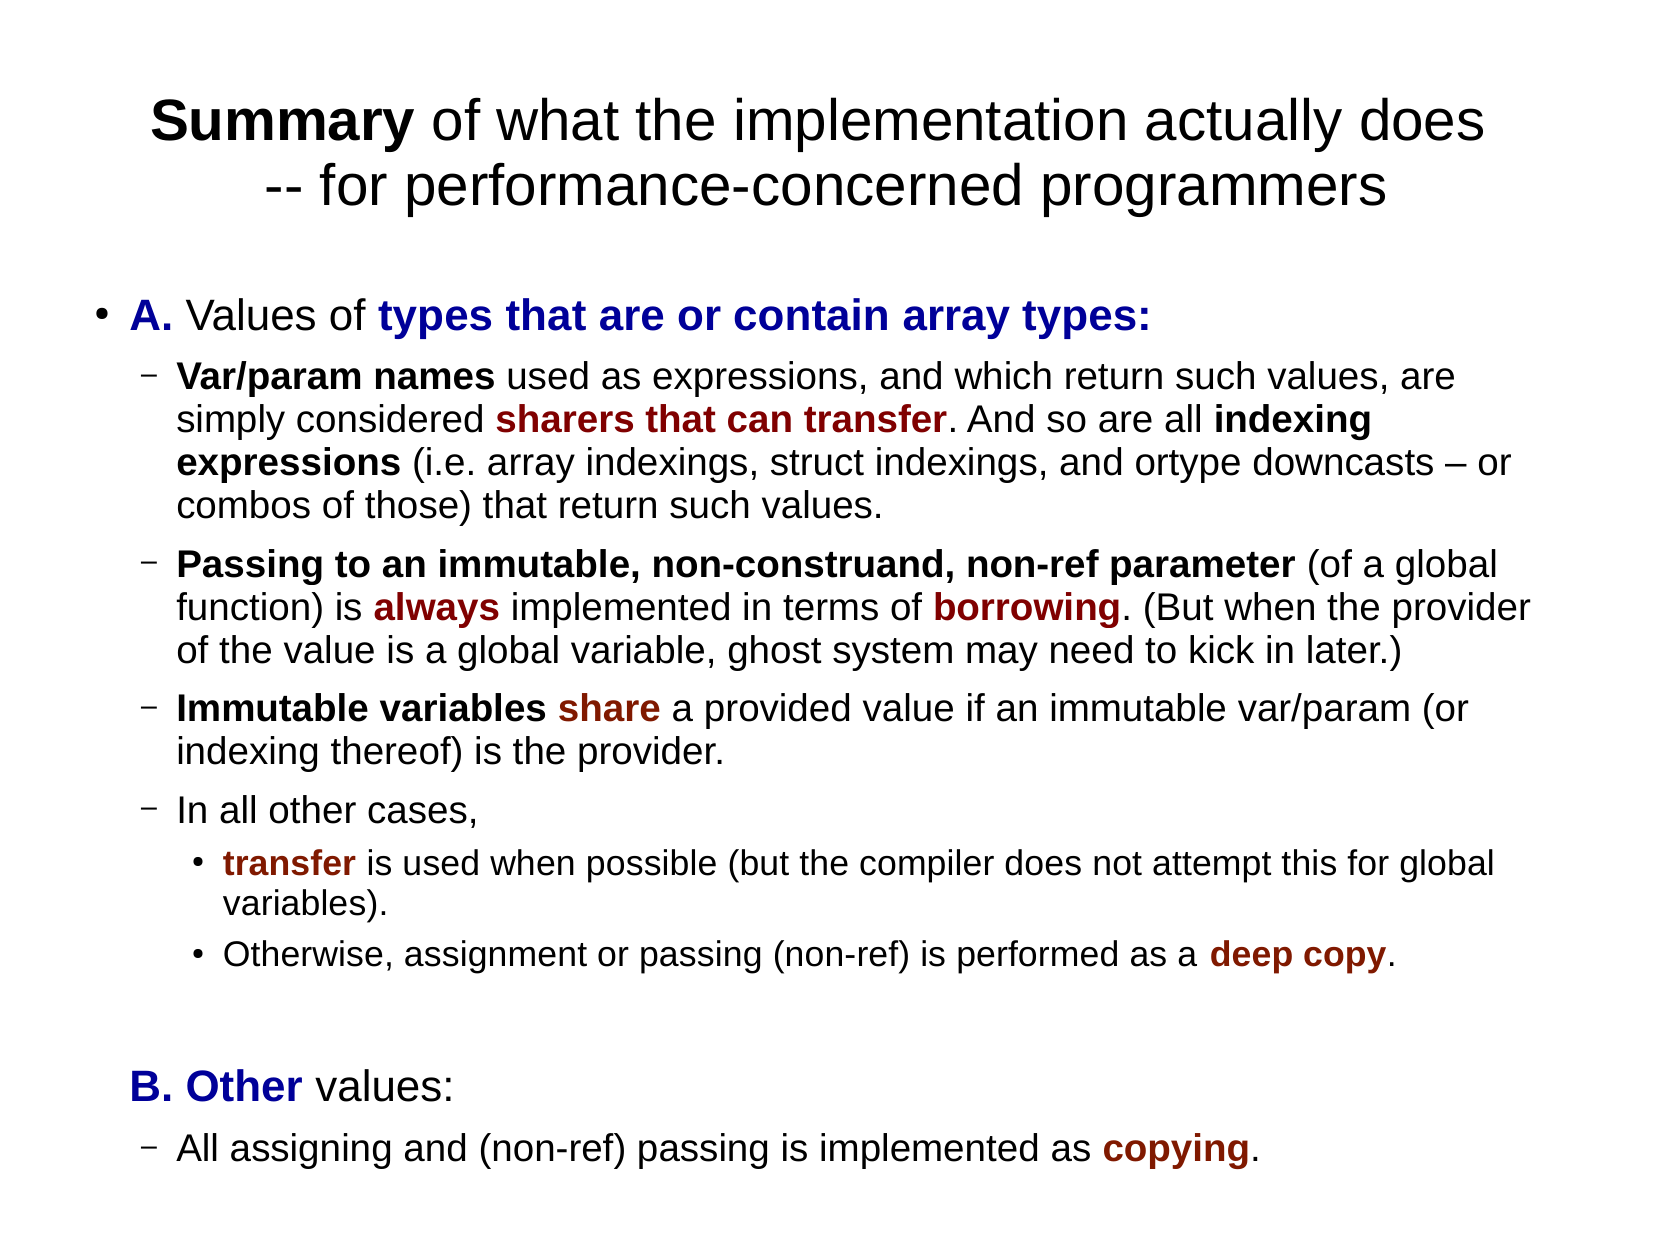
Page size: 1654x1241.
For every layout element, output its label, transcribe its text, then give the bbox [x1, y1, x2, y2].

list A. Values of types that are or contain array types: Var/param names used as expressions, and which return such values, are simply considered sharers that can transfer. And so are all indexing expressions (i.e. array indexings, struct indexings, and ortype downcasts – or combos of those) that return such values. Passing to an immutable, non-construand, non-ref parameter (of a global function) is always implemented in terms of borrowing. (But when the provider of the value is a global variable, ghost system may need to kick in later.) Immutable variables share a provided value if an immutable var/param (or indexing thereof) is the provider. In all other cases, transfer is used when possible (but the compiler does not attempt this for global variables). Otherwise, assignment or passing (non-ref) is performed as a deep copy. B. Other values: All assigning and (non-ref) passing is implemented as copying. [82, 290, 1571, 1193]
title Summary of what the implementation actually does -- for performance-concerned programmers [82, 49, 1571, 257]
